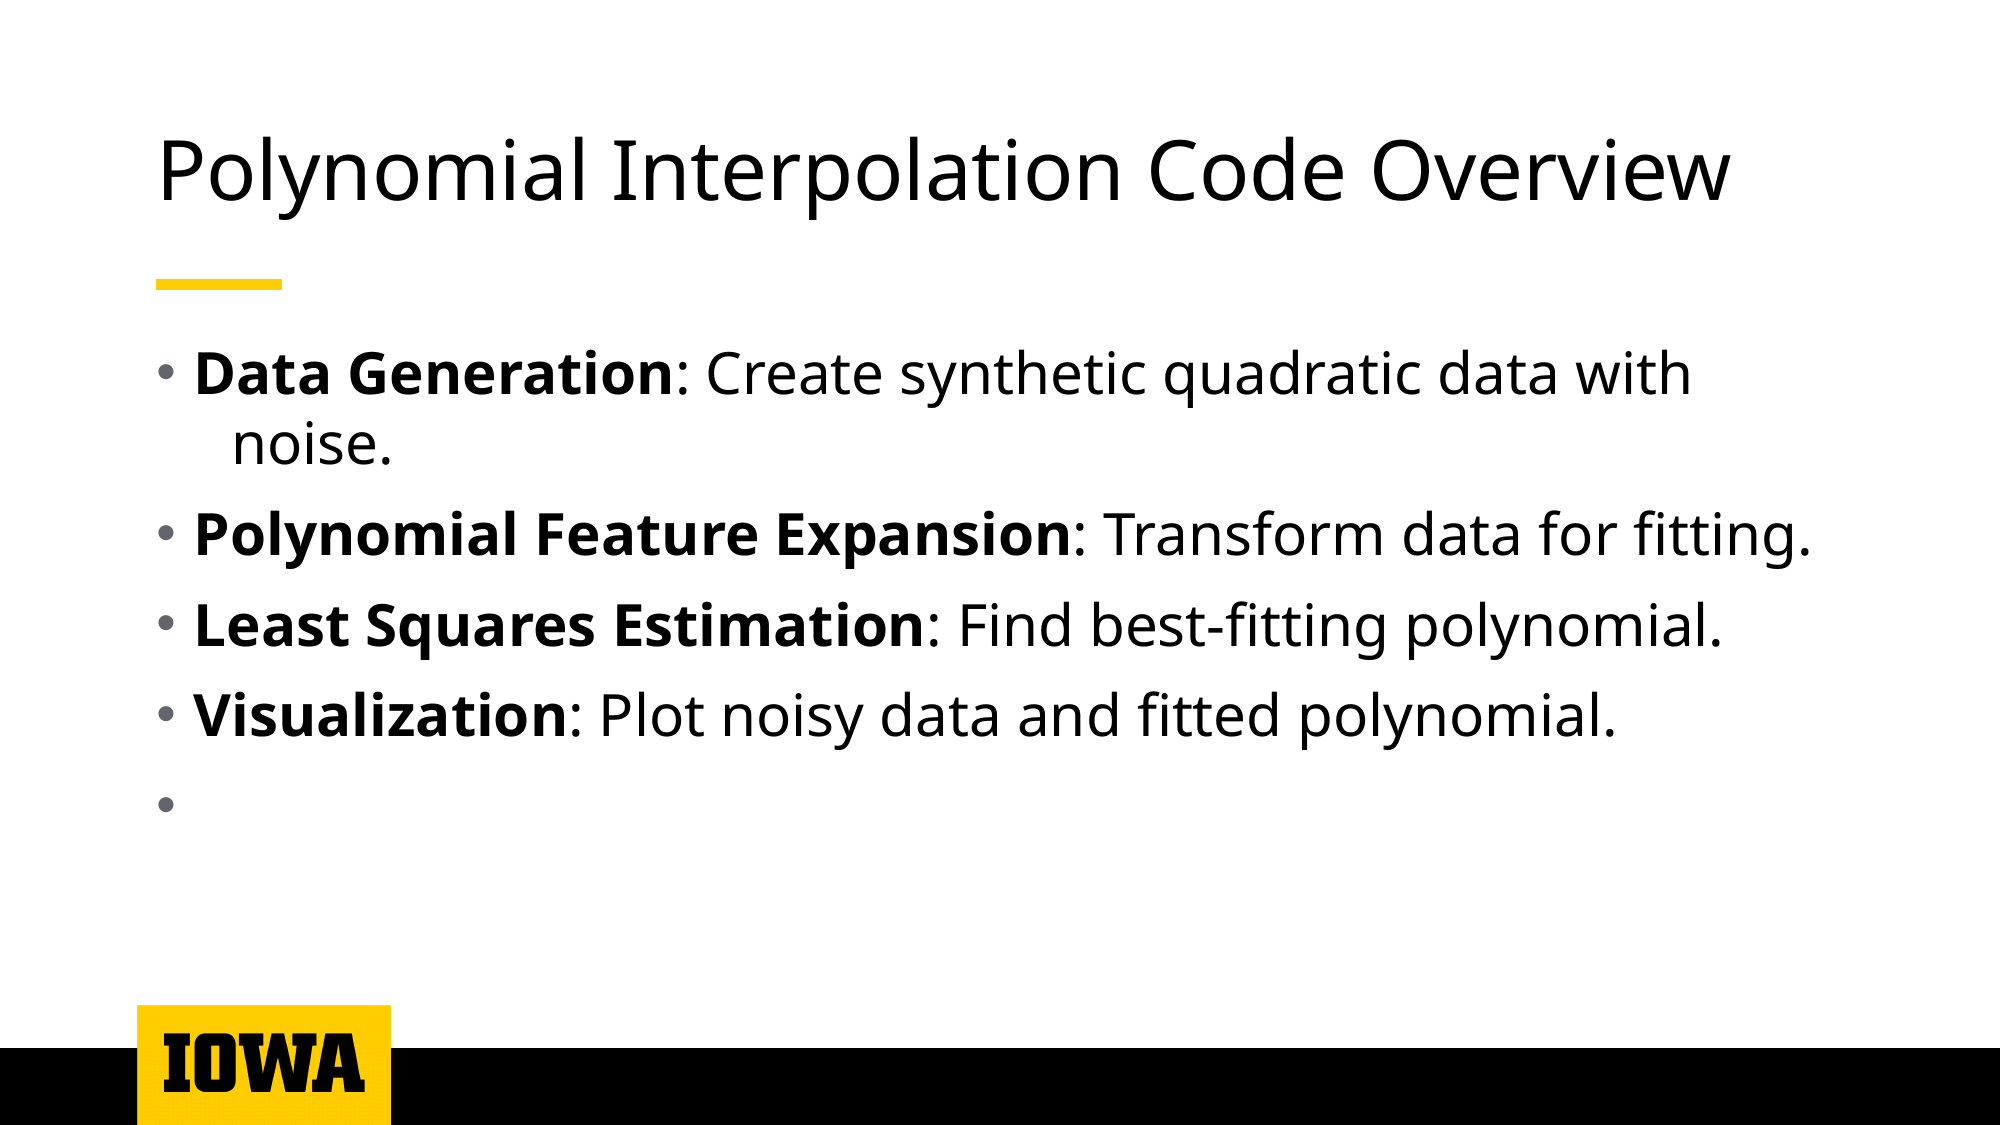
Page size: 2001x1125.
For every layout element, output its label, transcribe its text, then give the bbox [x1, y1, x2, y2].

list Data Generation: Create synthetic quadratic data with noise. Polynomial Feature Expansion: Transform data for fitting. Least Squares Estimation: Find best-fitting polynomial. Visualization: Plot noisy data and fitted polynomial. [156, 336, 1844, 976]
title Polynomial Interpolation Code Overview [156, 63, 1844, 283]
